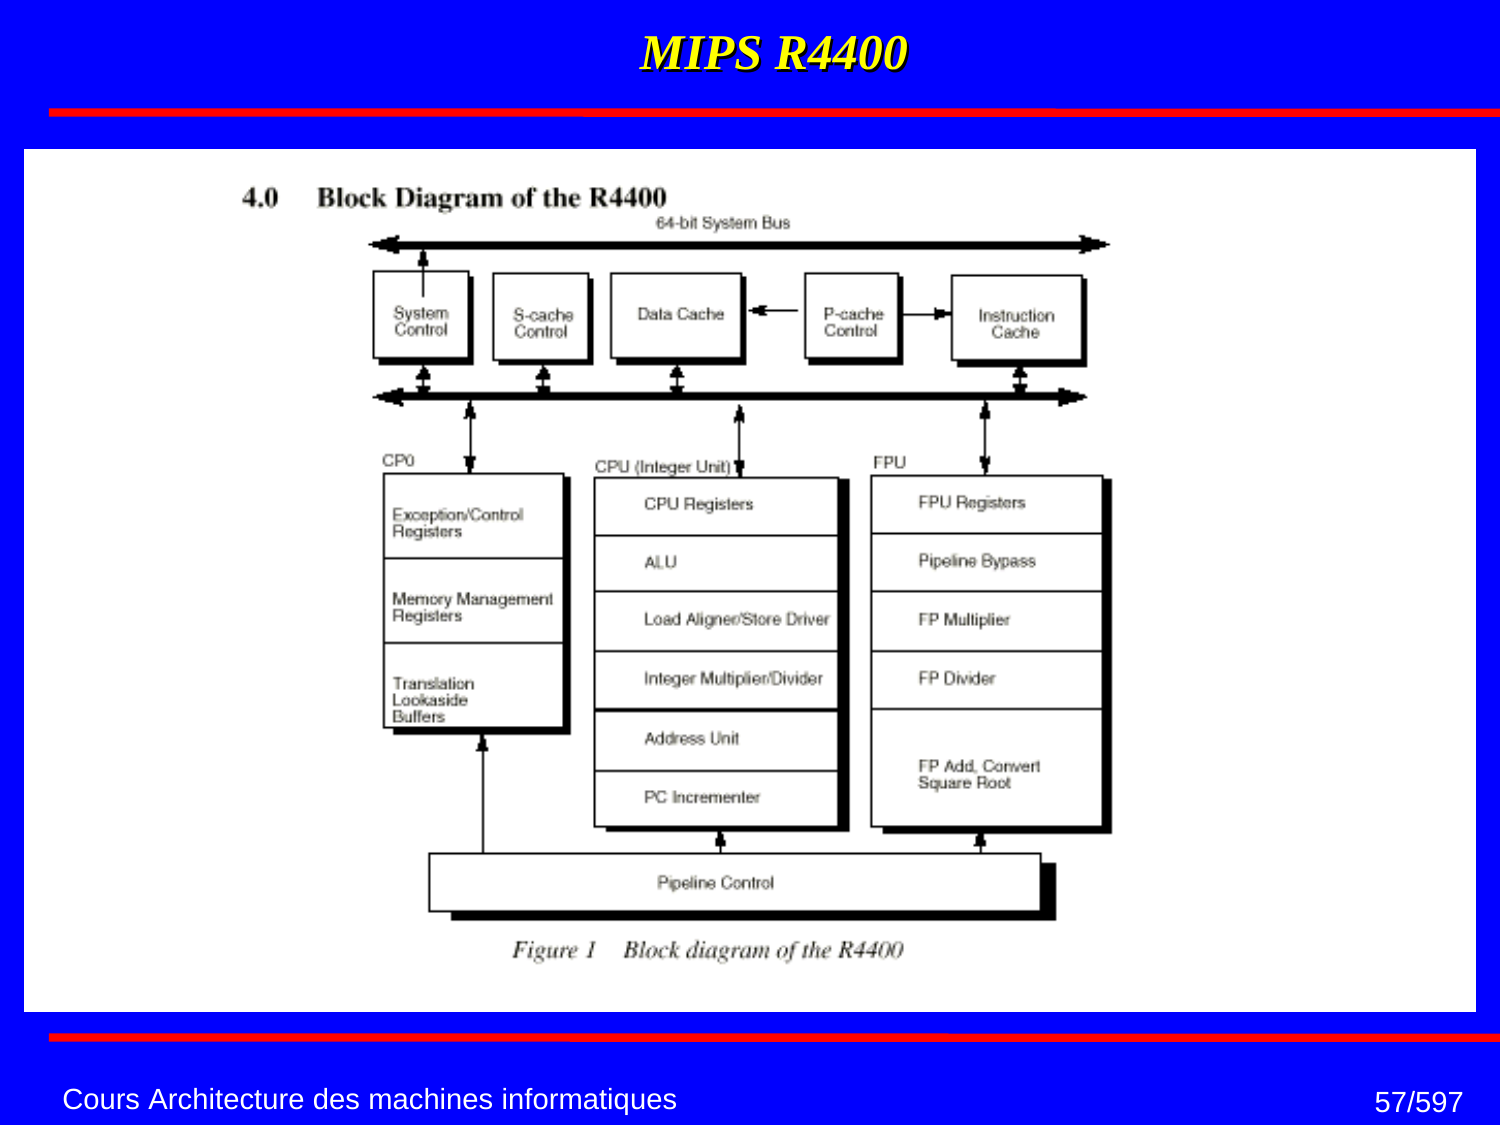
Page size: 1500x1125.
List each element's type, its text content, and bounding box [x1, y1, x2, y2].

picture [24, 149, 1476, 1012]
title MIPS R4400 [141, 15, 1406, 88]
